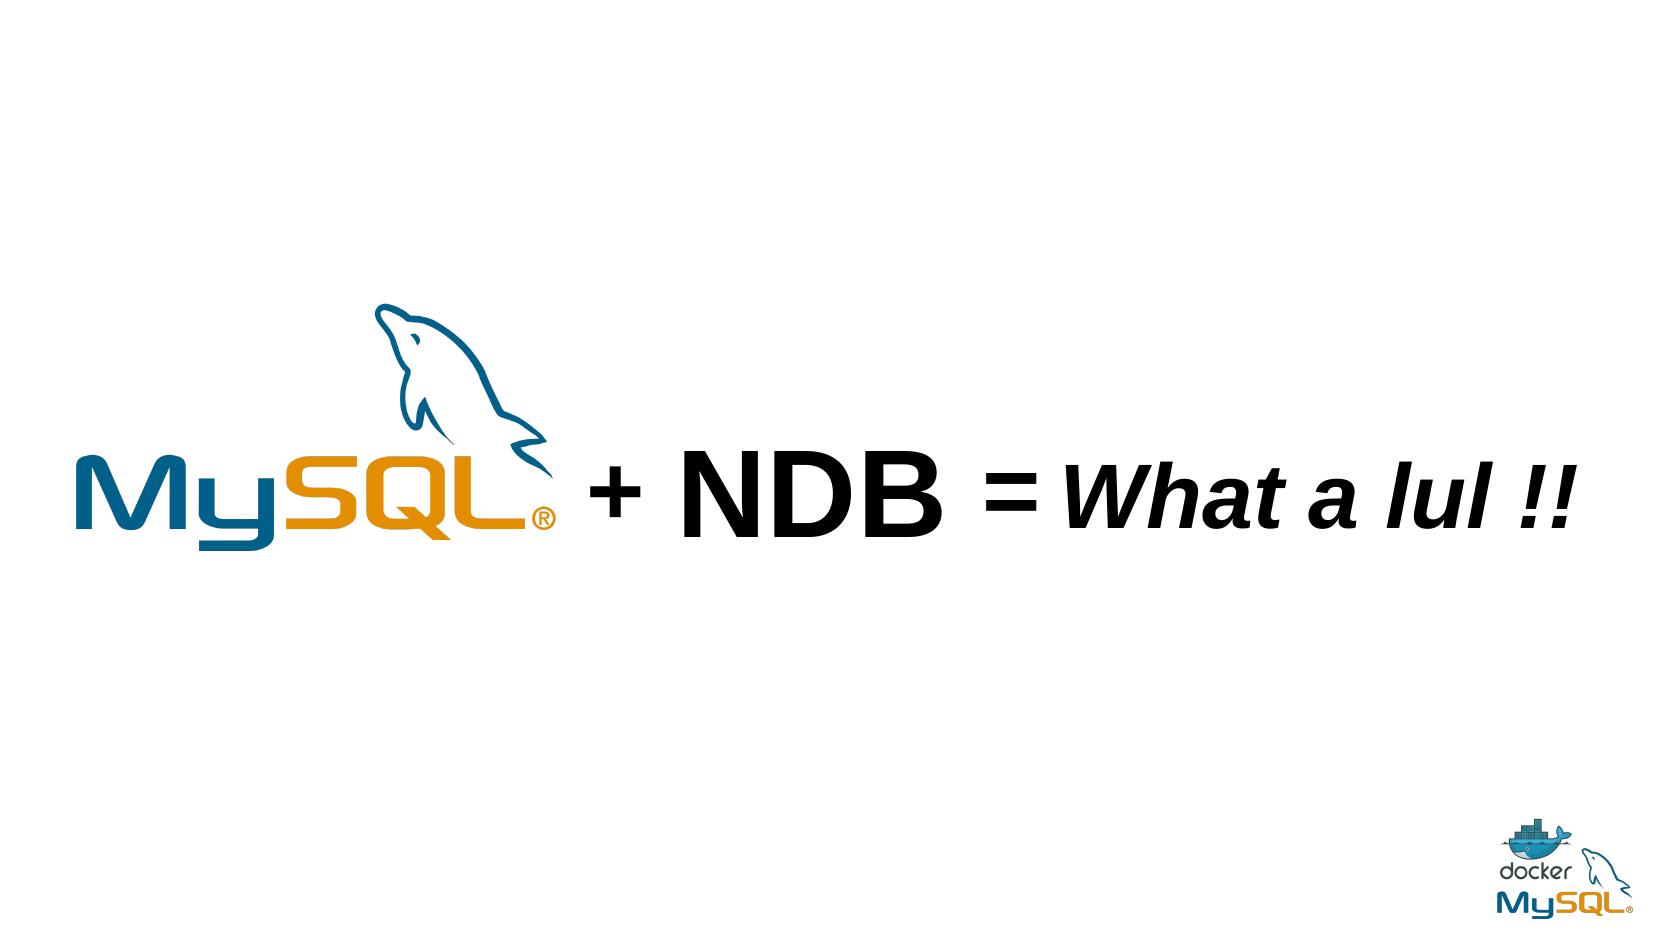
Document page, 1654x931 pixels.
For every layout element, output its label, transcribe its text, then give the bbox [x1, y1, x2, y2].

text_box + [571, 427, 661, 554]
text_box NDB [661, 416, 963, 572]
text_box What a lul !! [1045, 438, 1630, 658]
picture [75, 303, 556, 551]
picture [1497, 813, 1633, 919]
text_box = [967, 427, 1056, 554]
